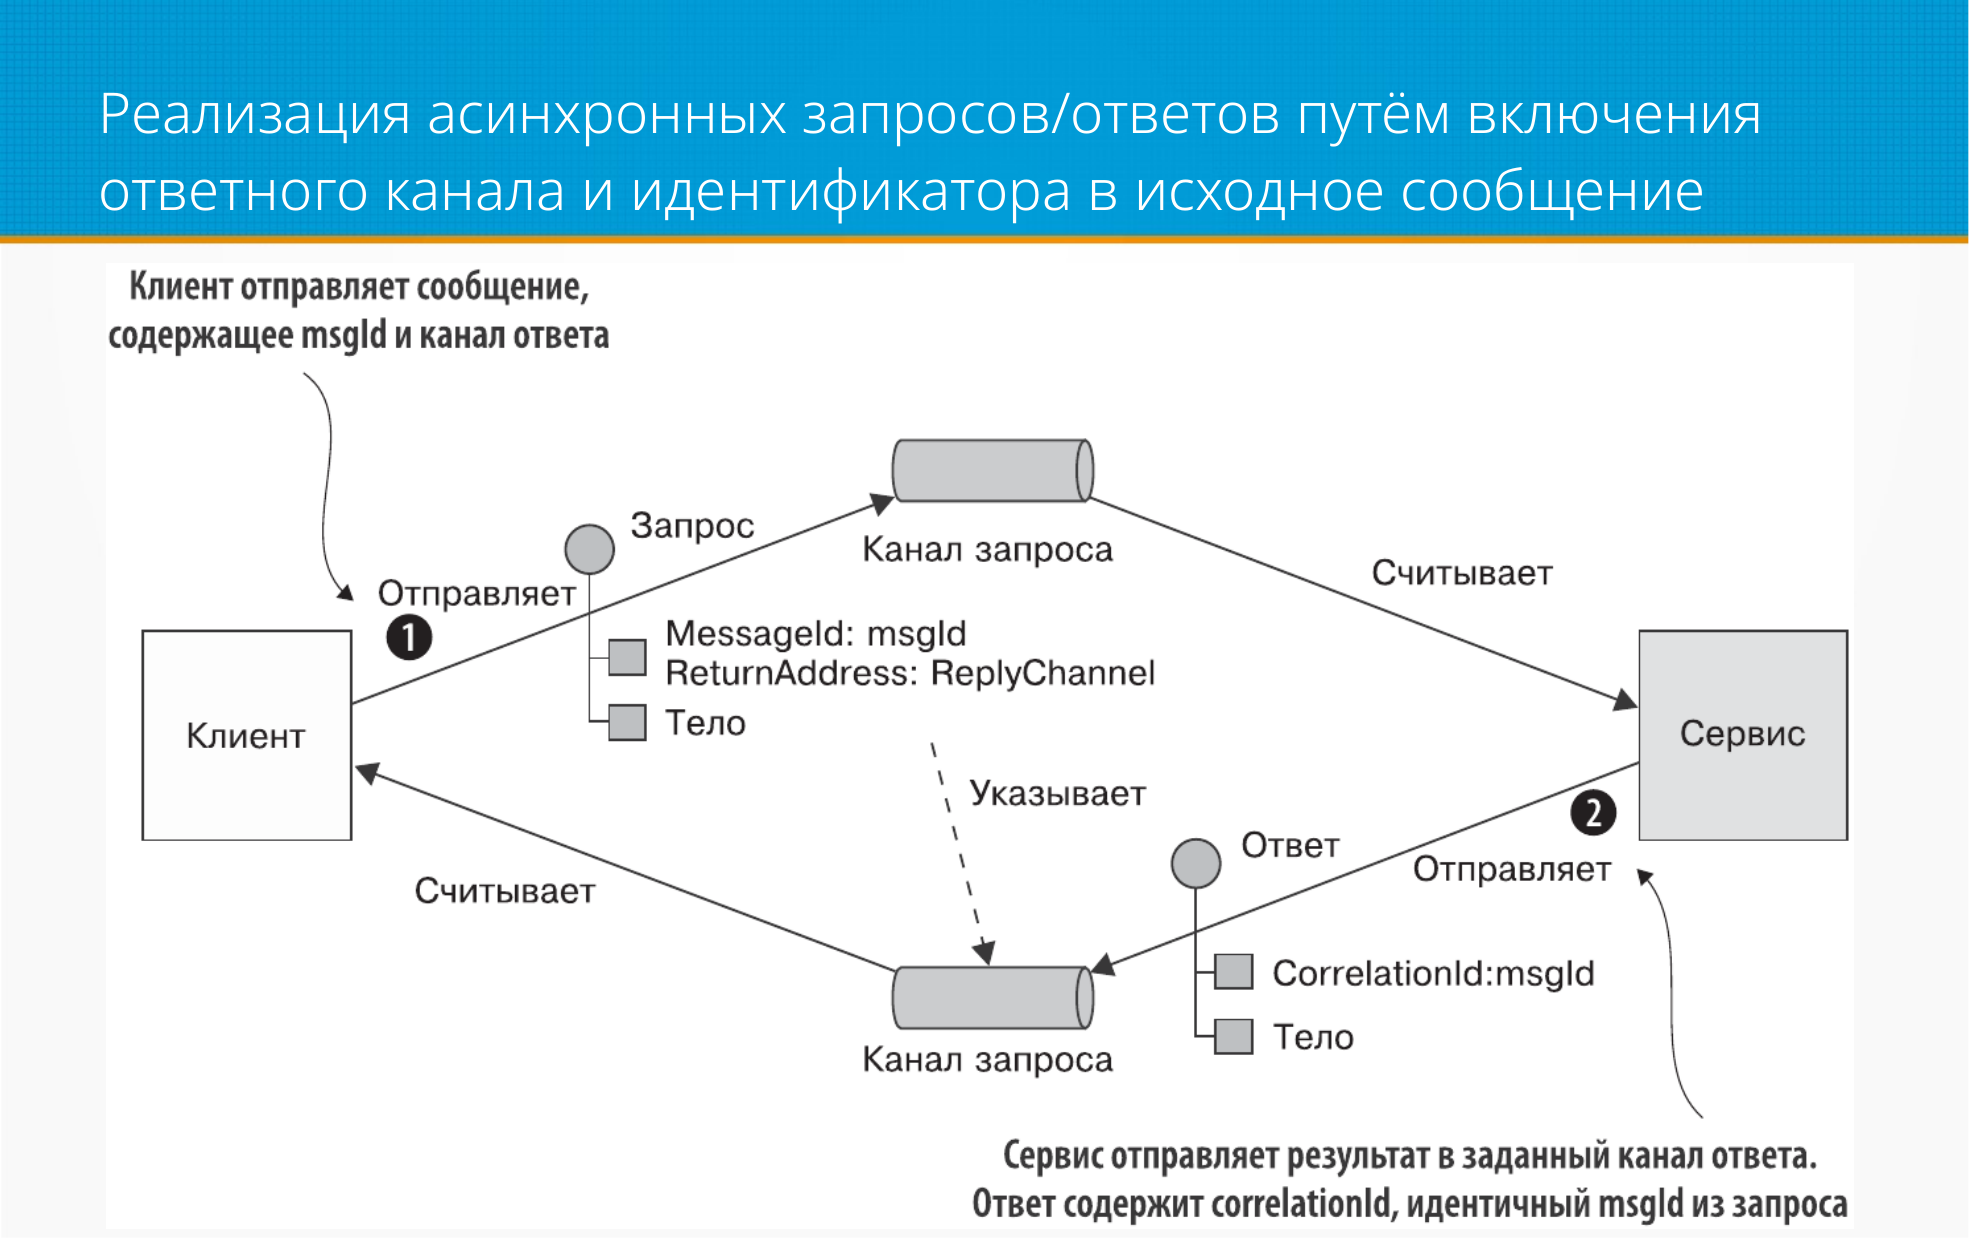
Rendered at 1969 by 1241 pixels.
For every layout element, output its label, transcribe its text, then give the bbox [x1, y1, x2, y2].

picture [0, 233, 1969, 1241]
title Реализация асинхронных запросов/ответов путём включения ответного канала и идентификатора в исходное сообщение [98, 19, 1870, 227]
